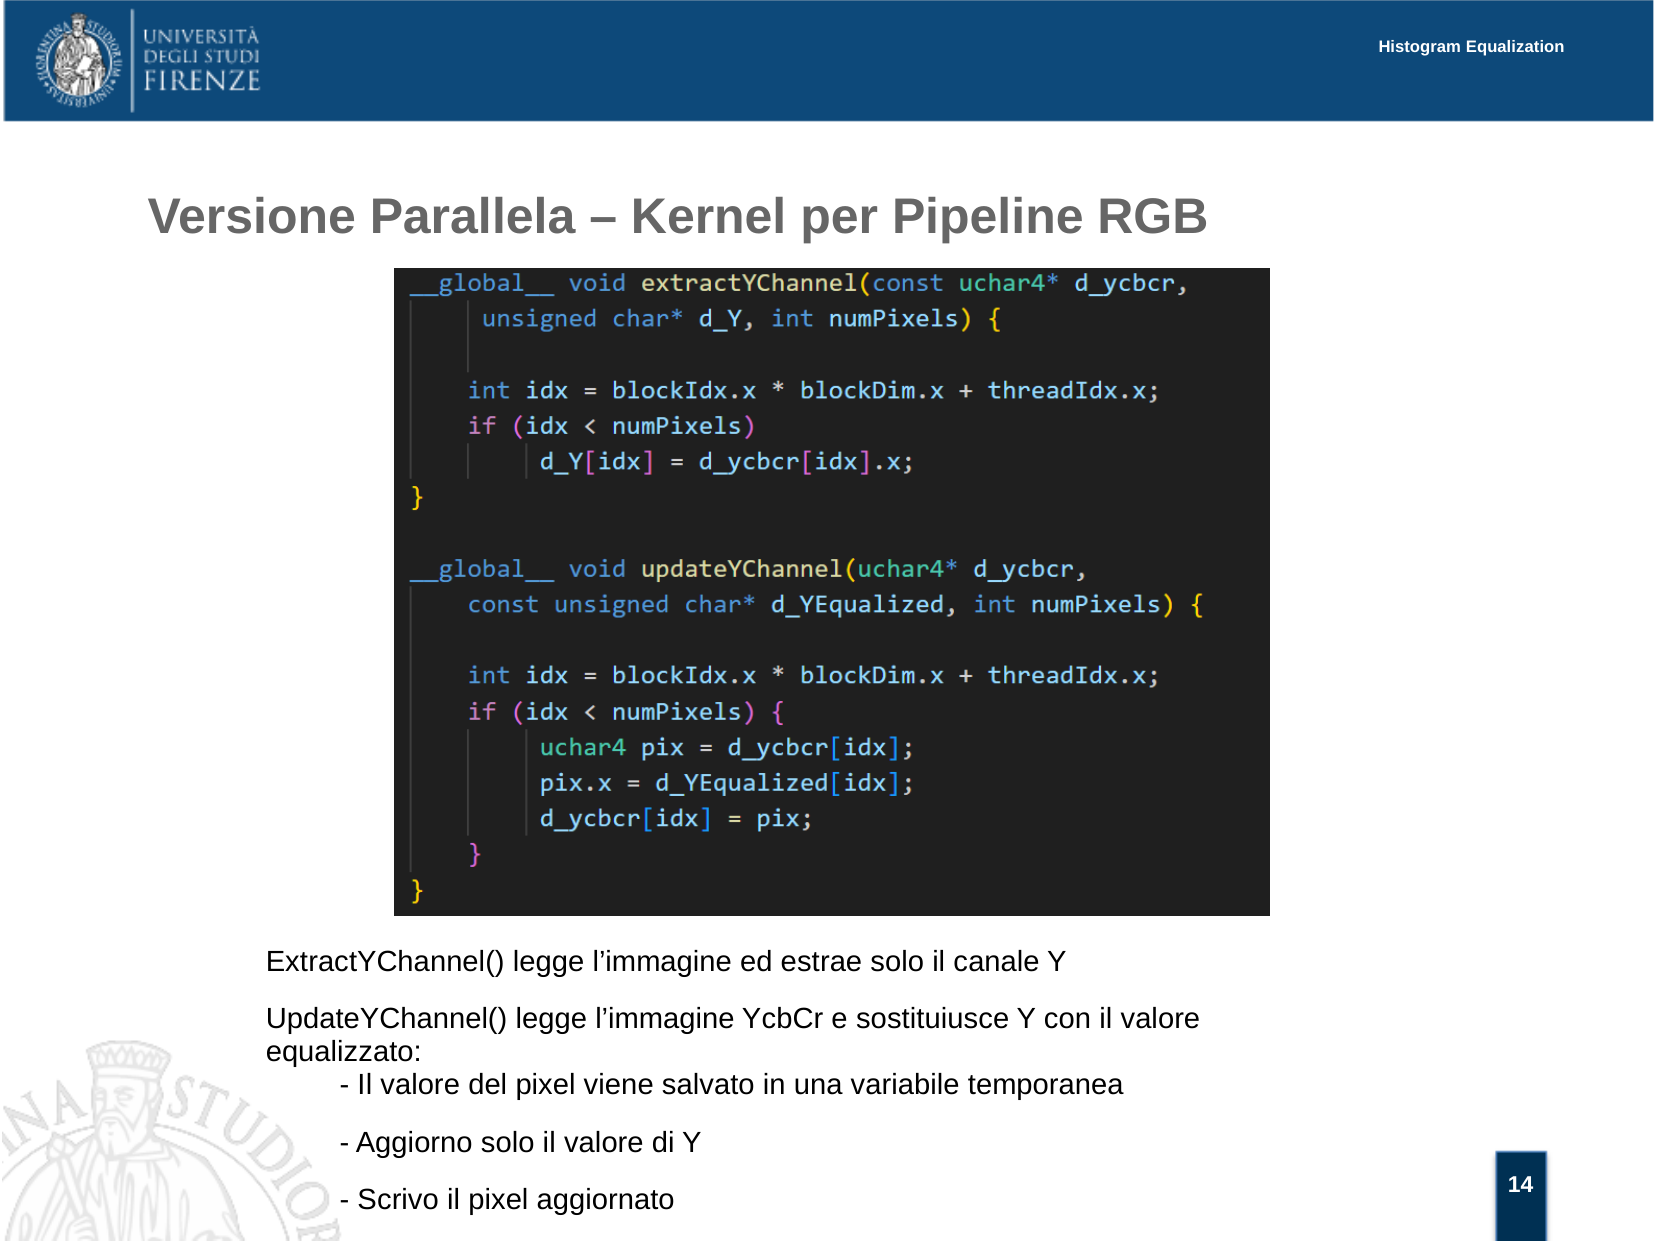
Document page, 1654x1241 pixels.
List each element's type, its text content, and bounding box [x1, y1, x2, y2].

text_box 14 [1505, 1160, 1536, 1208]
text_box Histogram Equalization [685, 13, 1565, 118]
text_box ExtractYChannel() legge l’immagine ed estrae solo il canale Y UpdateYChannel() legge l’immagine YcbCr e sostituiusce Y con il valore equalizzato: - Il valore del pixel viene salvato in una variabile temporanea - Aggiorno solo il valore di Y - Scrivo il pixel aggiornato [265, 944, 1329, 1217]
text_box Versione Parallela – Kernel per Pipeline RGB [147, 118, 1601, 286]
picture [2, 0, 1654, 1241]
